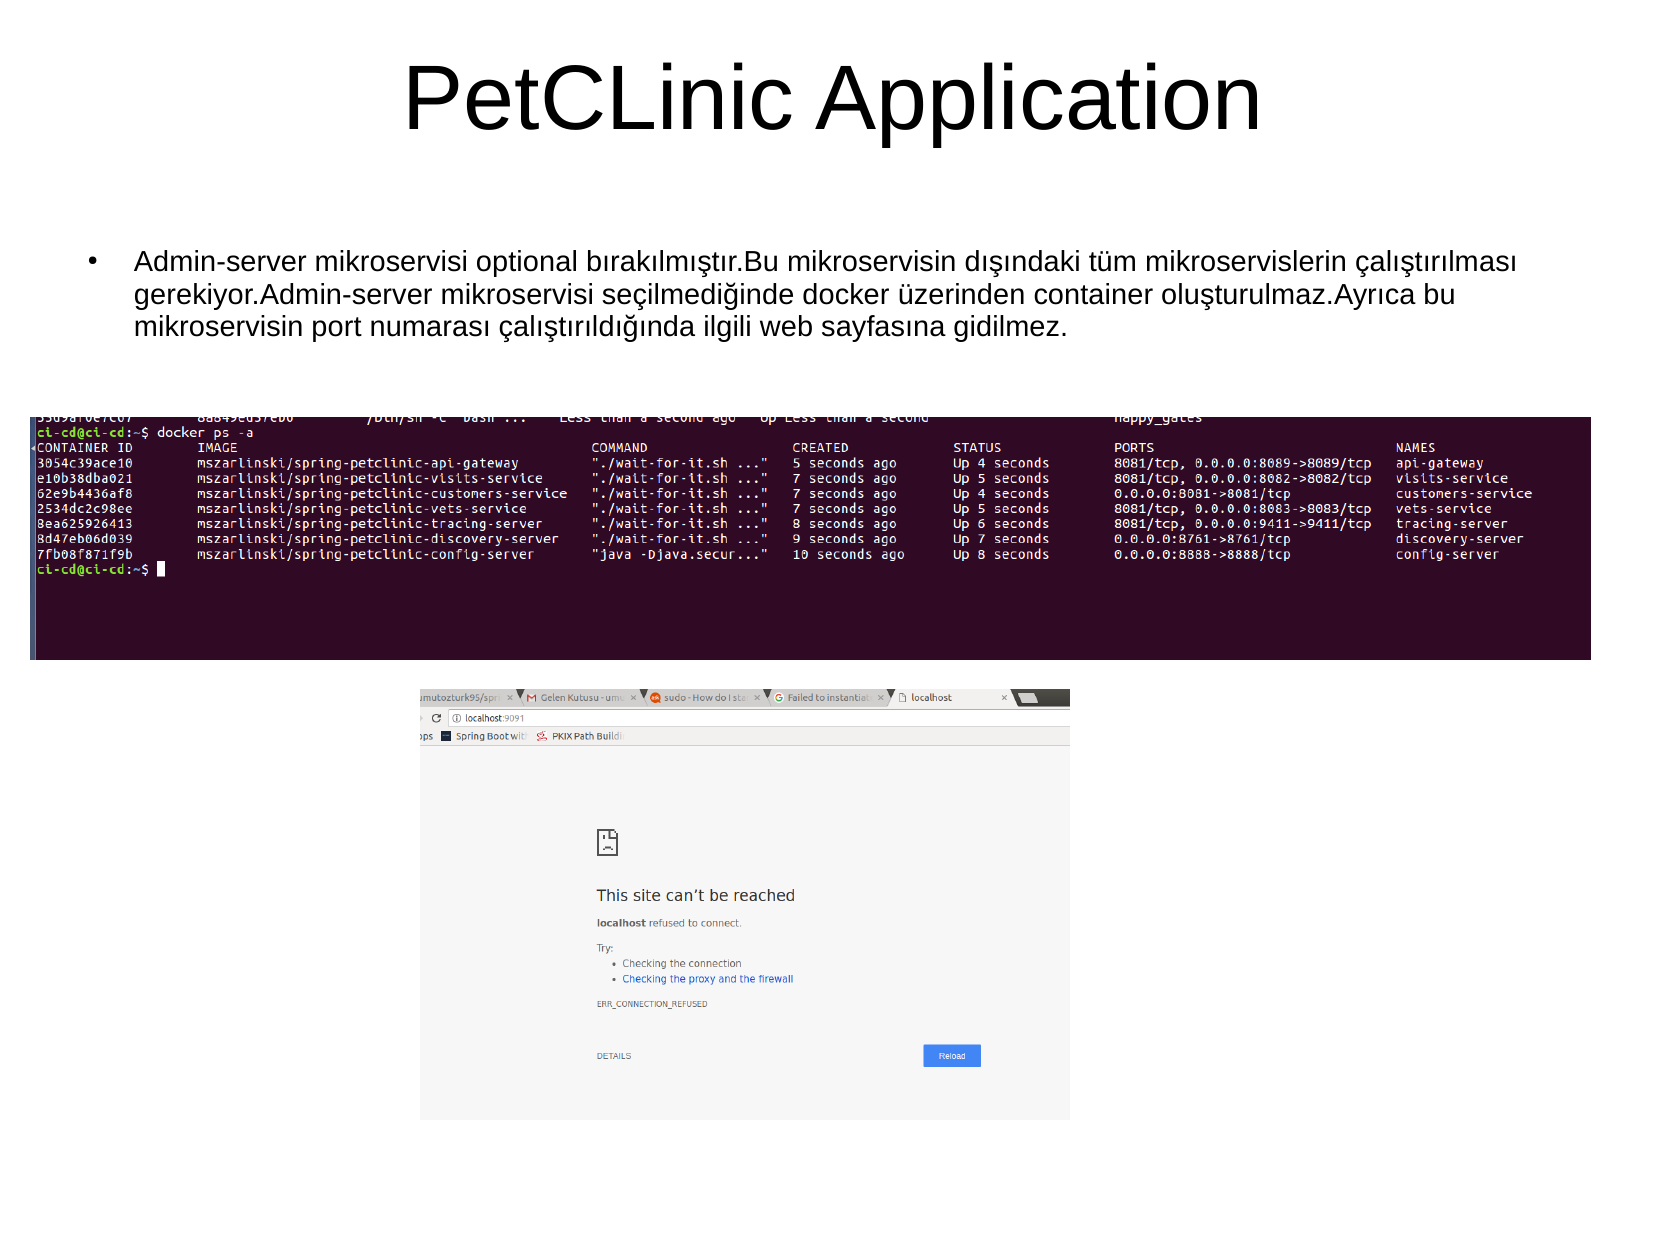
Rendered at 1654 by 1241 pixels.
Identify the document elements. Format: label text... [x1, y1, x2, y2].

list Admin-server mikroservisi optional bırakılmıştır.Bu mikroservisin dışındaki tüm mikroservislerin çalıştırılması gerekiyor.Admin-server mikroservisi seçilmediğinde docker üzerinden container oluşturulmaz.Ayrıca bu mikroservisin port numarası çalıştırıldığında ilgili web sayfasına gidilmez. [72, 245, 1561, 346]
picture [420, 689, 1070, 1121]
picture [30, 417, 1591, 661]
title PetCLinic Application [90, 45, 1578, 151]
